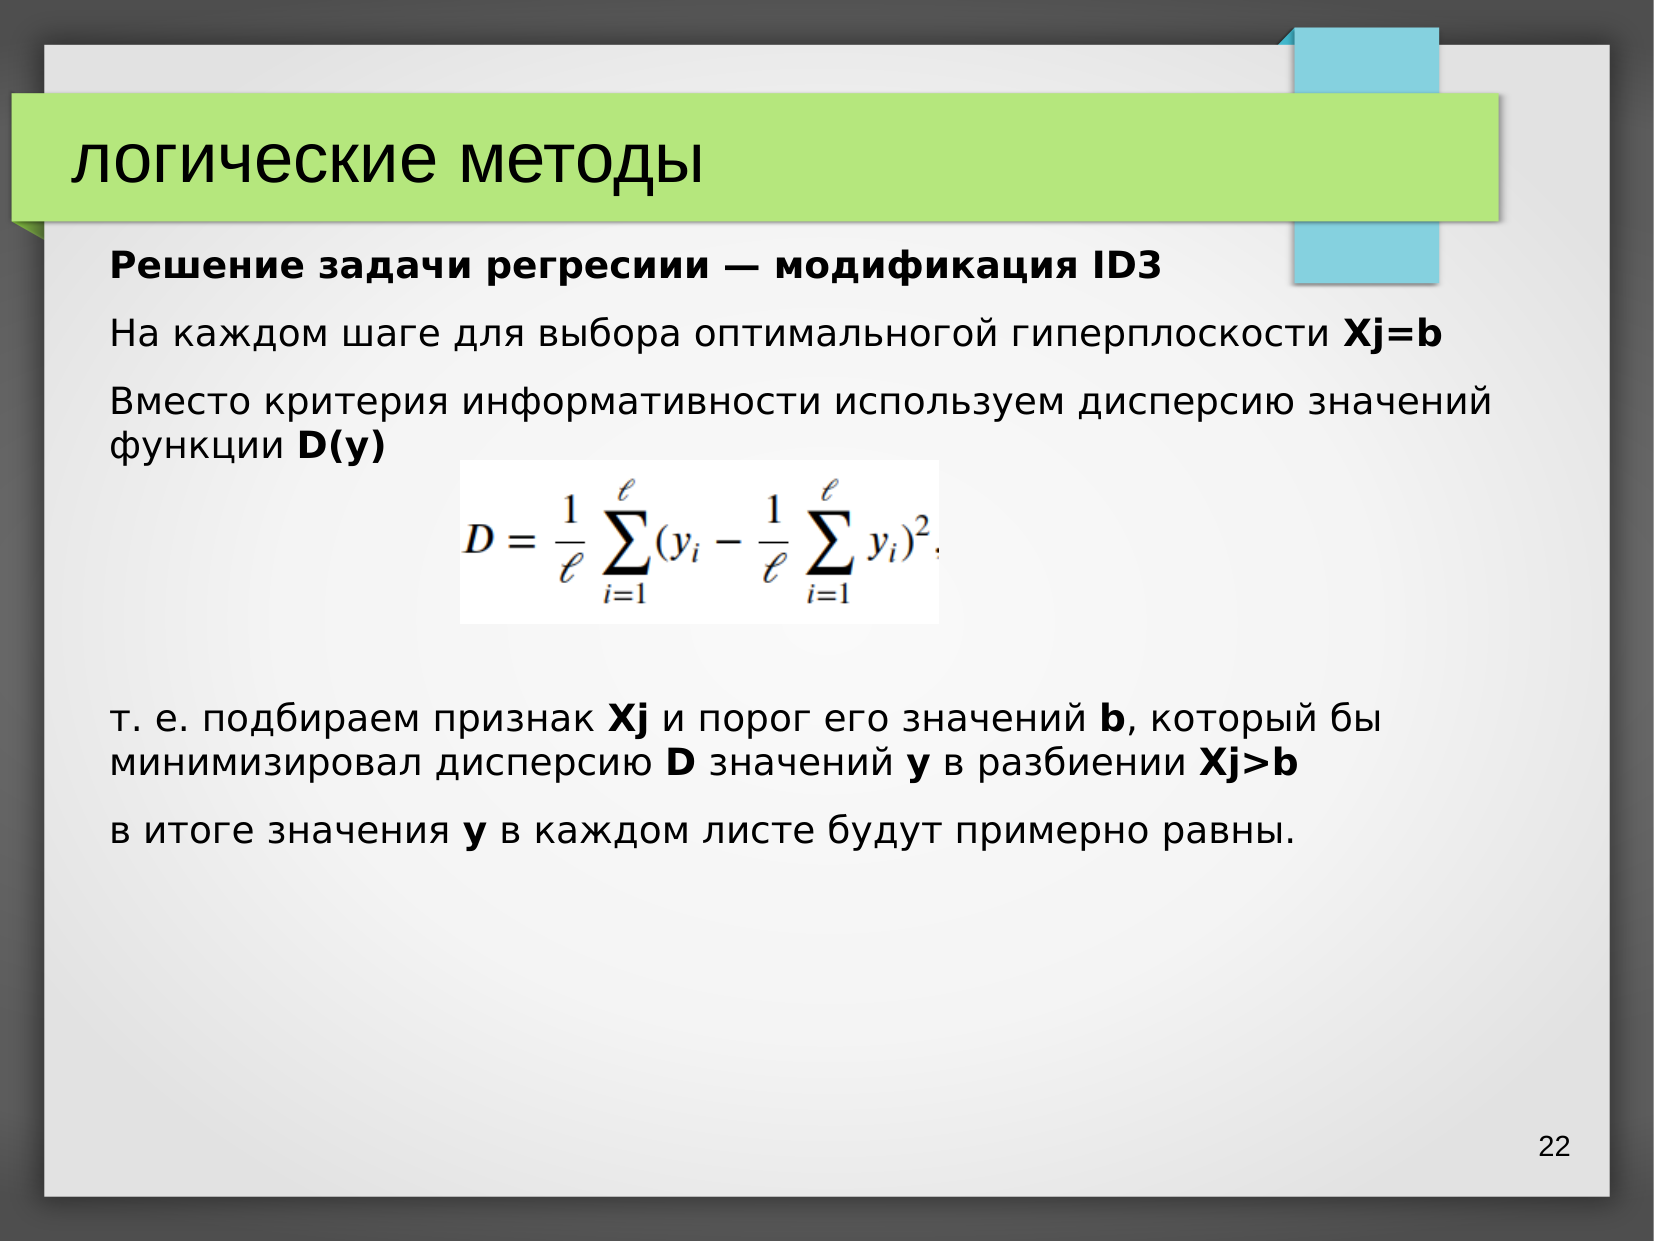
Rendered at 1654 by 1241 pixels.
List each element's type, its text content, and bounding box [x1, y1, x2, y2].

picture [0, 0, 1654, 1241]
title логические методы [70, 118, 1205, 199]
text_box Решение задачи регресиии — модификация ID3 На каждом шаге для выбора оптимальногой гиперплоскости Xj=b Вместо критерия информативности используем дисперсию значений функции D(y) т. е. подбираем признак Xj и порог его значений b, который бы минимизировал дисперсию D значений y в разбиении Xj>b в итоге значения y в каждом листе будут примерно равны. [94, 236, 1556, 863]
